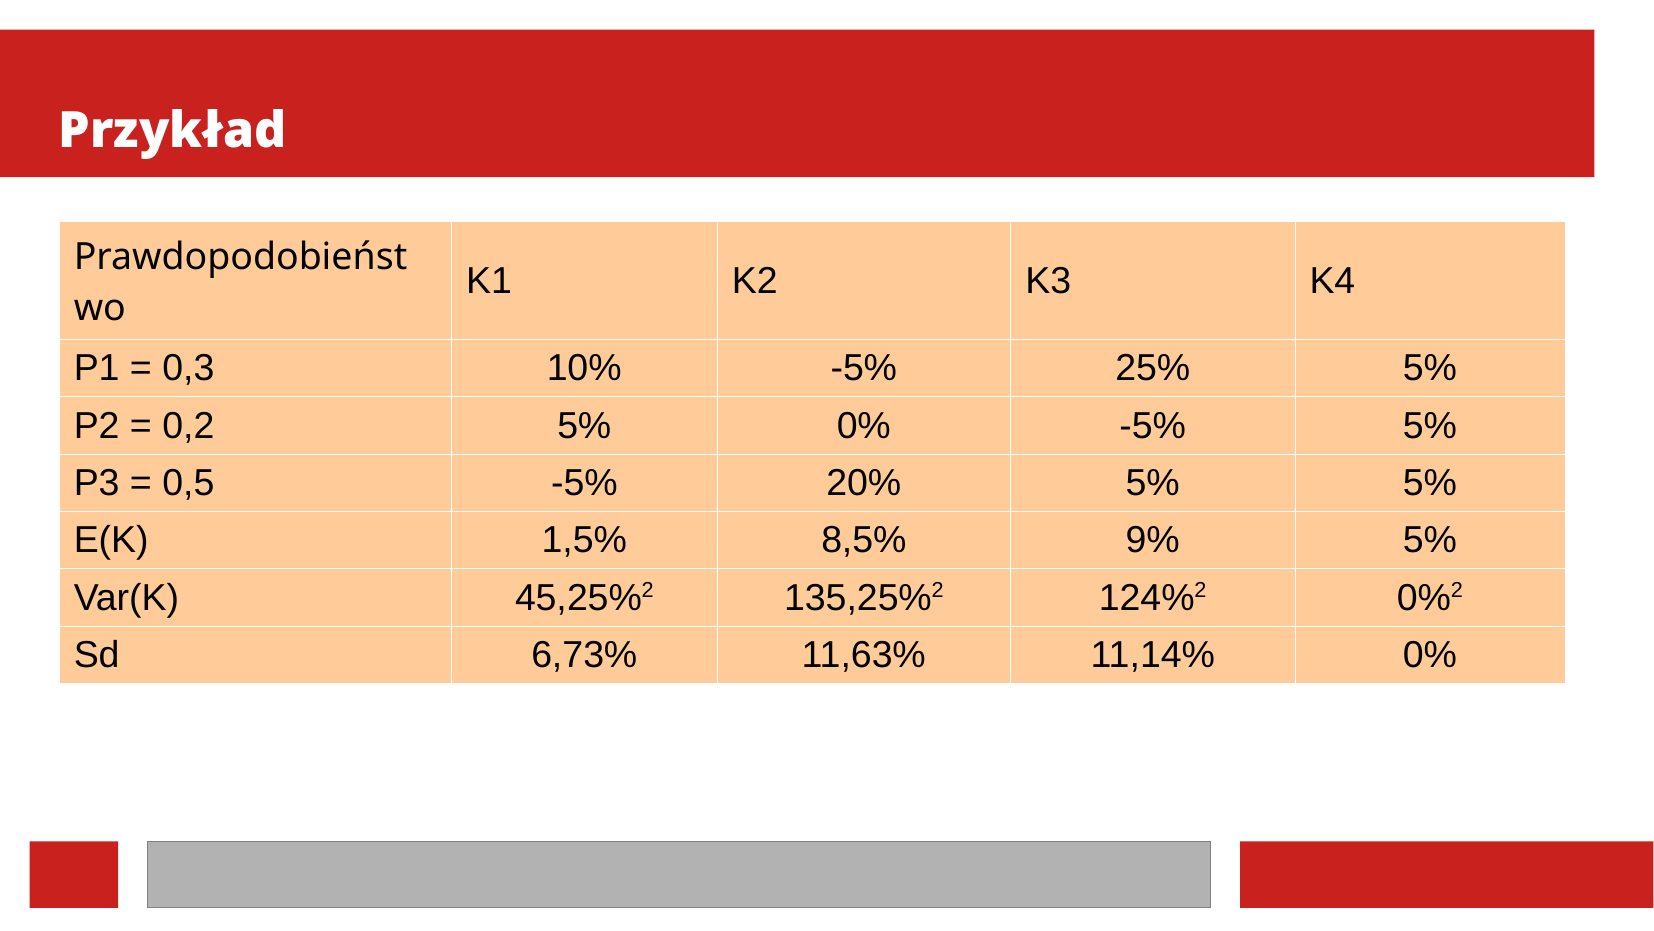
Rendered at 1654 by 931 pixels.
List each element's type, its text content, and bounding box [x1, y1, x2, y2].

table_header Prawdopodobieństwo [60, 222, 451, 339]
table_cell P1 = 0,3 [60, 340, 451, 396]
table_cell -5% [718, 340, 1010, 396]
table_cell 5% [1296, 512, 1565, 568]
table_cell Sd [60, 627, 451, 683]
table_cell 11,63% [718, 627, 1010, 683]
table_cell 11,14% [1011, 627, 1295, 683]
table_cell Var(K) [60, 569, 451, 626]
table_cell 1,5% [452, 512, 717, 568]
table_cell 6,73% [452, 627, 717, 683]
table_header K2 [718, 222, 1010, 339]
table_cell 0% [718, 397, 1010, 454]
table_cell 20% [718, 455, 1010, 511]
table_cell 0%2 [1296, 569, 1565, 626]
table_cell E(K) [60, 512, 451, 568]
table_cell 5% [1296, 340, 1565, 396]
table_cell 124%2 [1011, 569, 1295, 626]
table_header K3 [1011, 222, 1295, 339]
table_cell 5% [1011, 455, 1295, 511]
table_header K1 [452, 222, 717, 339]
table_cell P2 = 0,2 [60, 397, 451, 454]
table_cell 9% [1011, 512, 1295, 568]
table_cell P3 = 0,5 [60, 455, 451, 511]
table_cell 0% [1296, 627, 1565, 683]
table_cell 135,25%2 [718, 569, 1010, 626]
table_cell 5% [452, 397, 717, 454]
table_cell -5% [452, 455, 717, 511]
table_cell 10% [452, 340, 717, 396]
table_cell 45,25%2 [452, 569, 717, 626]
table_cell 5% [1296, 455, 1565, 511]
title Przykład [59, 44, 1595, 163]
table_cell -5% [1011, 397, 1295, 454]
table_cell 25% [1011, 340, 1295, 396]
table_cell 5% [1296, 397, 1565, 454]
table_cell 8,5% [718, 512, 1010, 568]
table_header K4 [1296, 222, 1565, 339]
